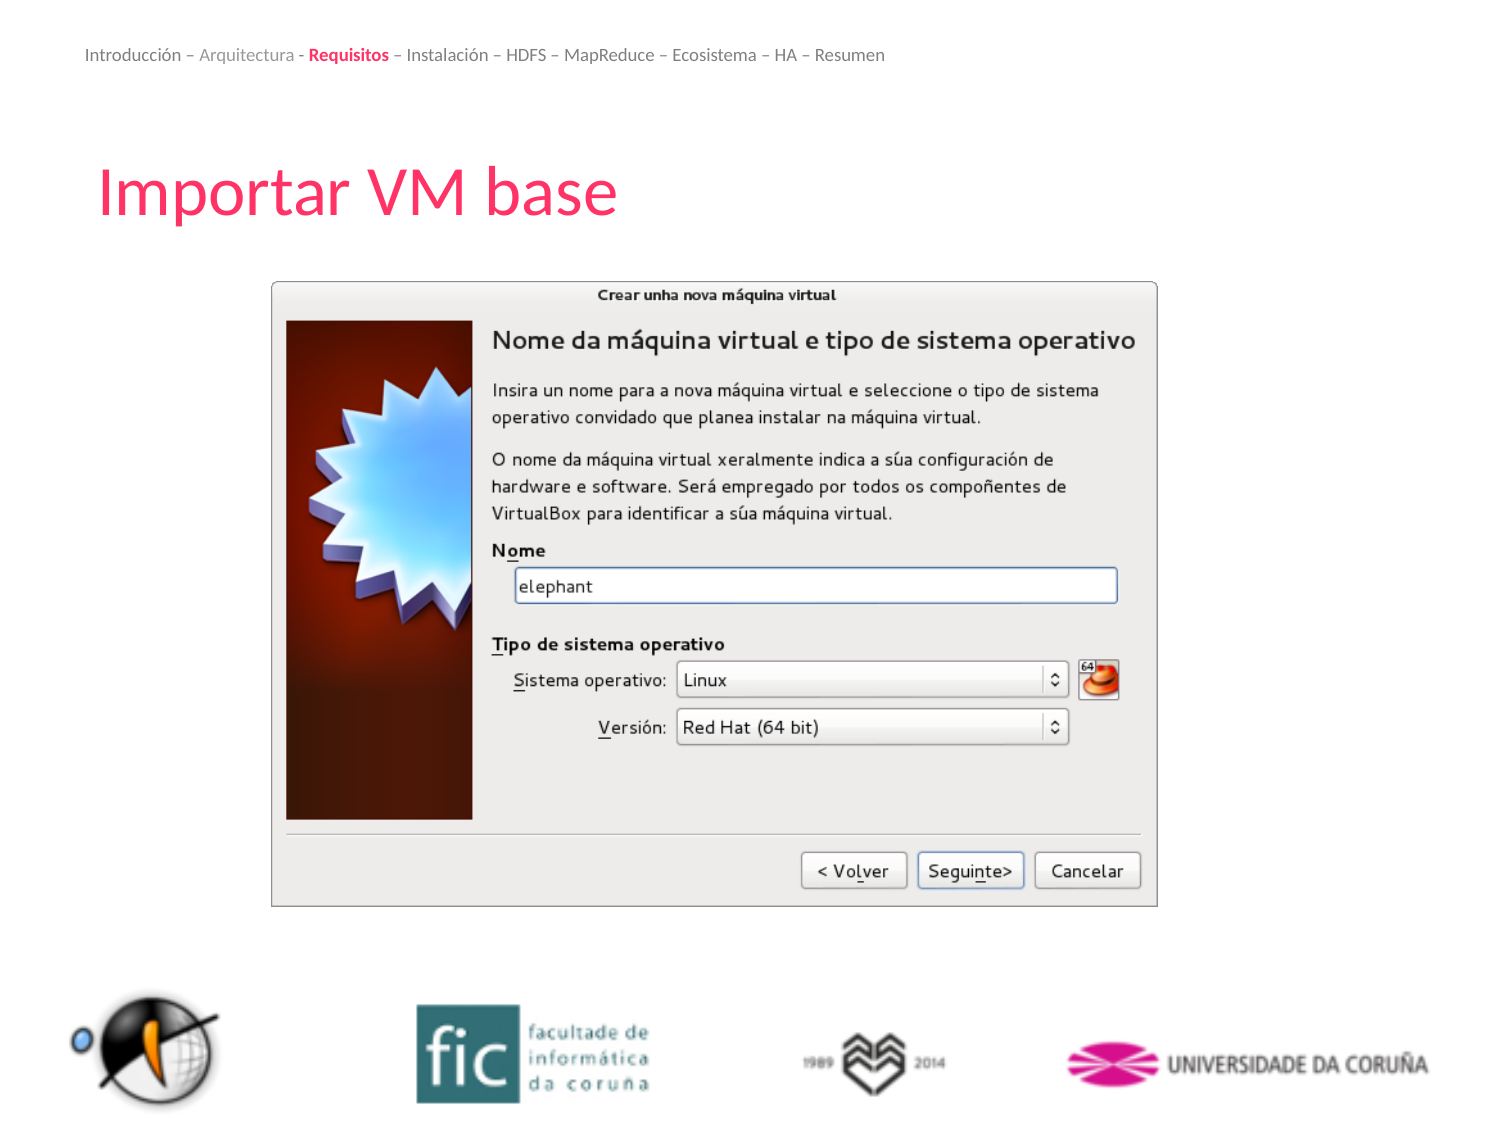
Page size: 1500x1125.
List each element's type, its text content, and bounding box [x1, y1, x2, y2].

title Importar VM base [82, 93, 1432, 282]
picture [0, 0, 1500, 1125]
text_box Introducción – Arquitectura - Requisitos – Instalación – HDFS – MapReduce – Ecosistema – HA – Resumen [70, 35, 1429, 73]
